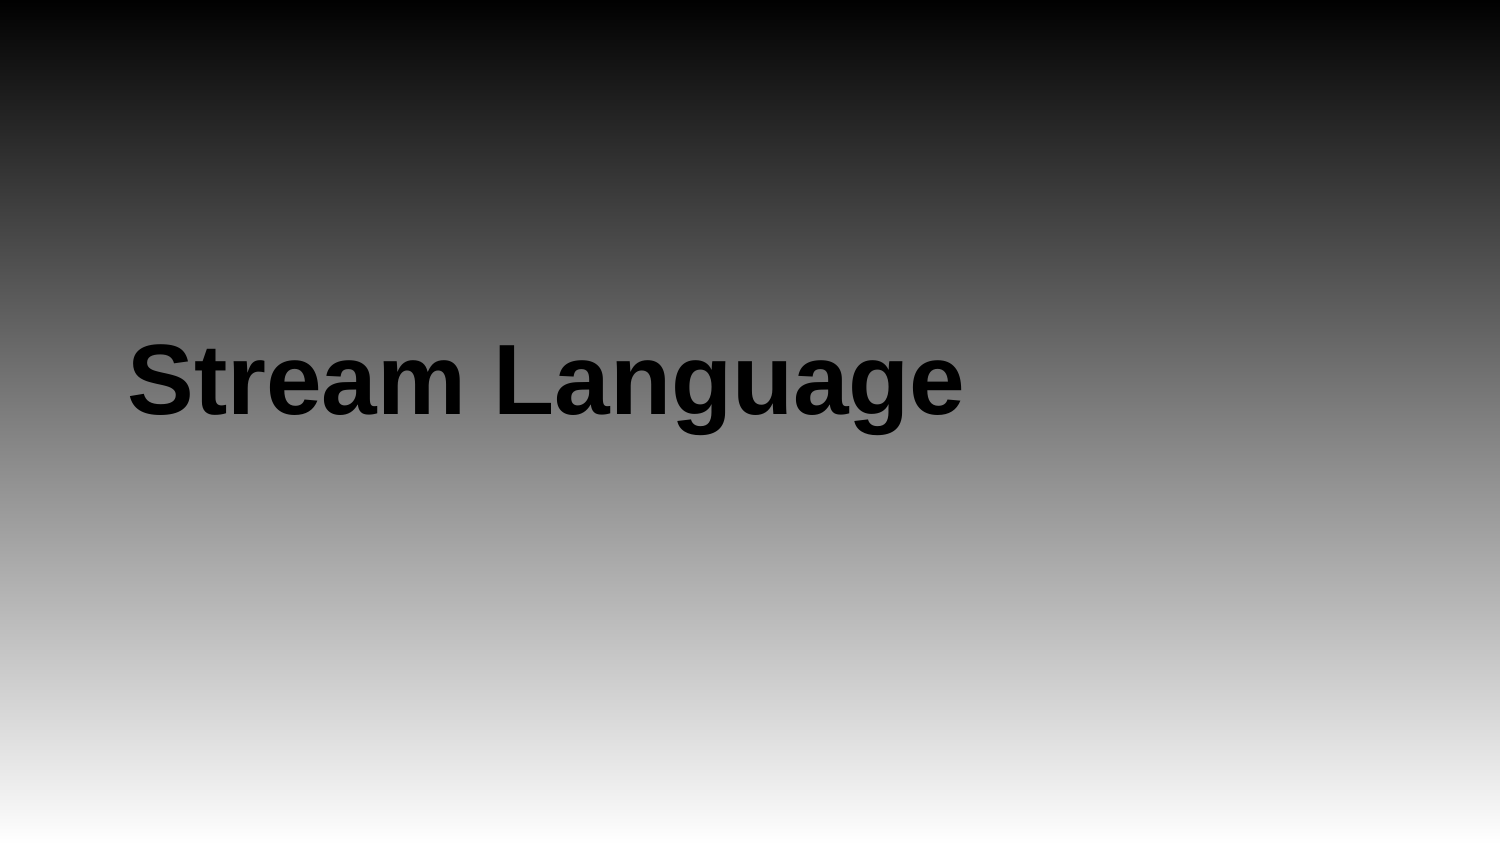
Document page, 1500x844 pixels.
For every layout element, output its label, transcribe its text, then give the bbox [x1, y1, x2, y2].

title Stream Language [112, 259, 1388, 450]
